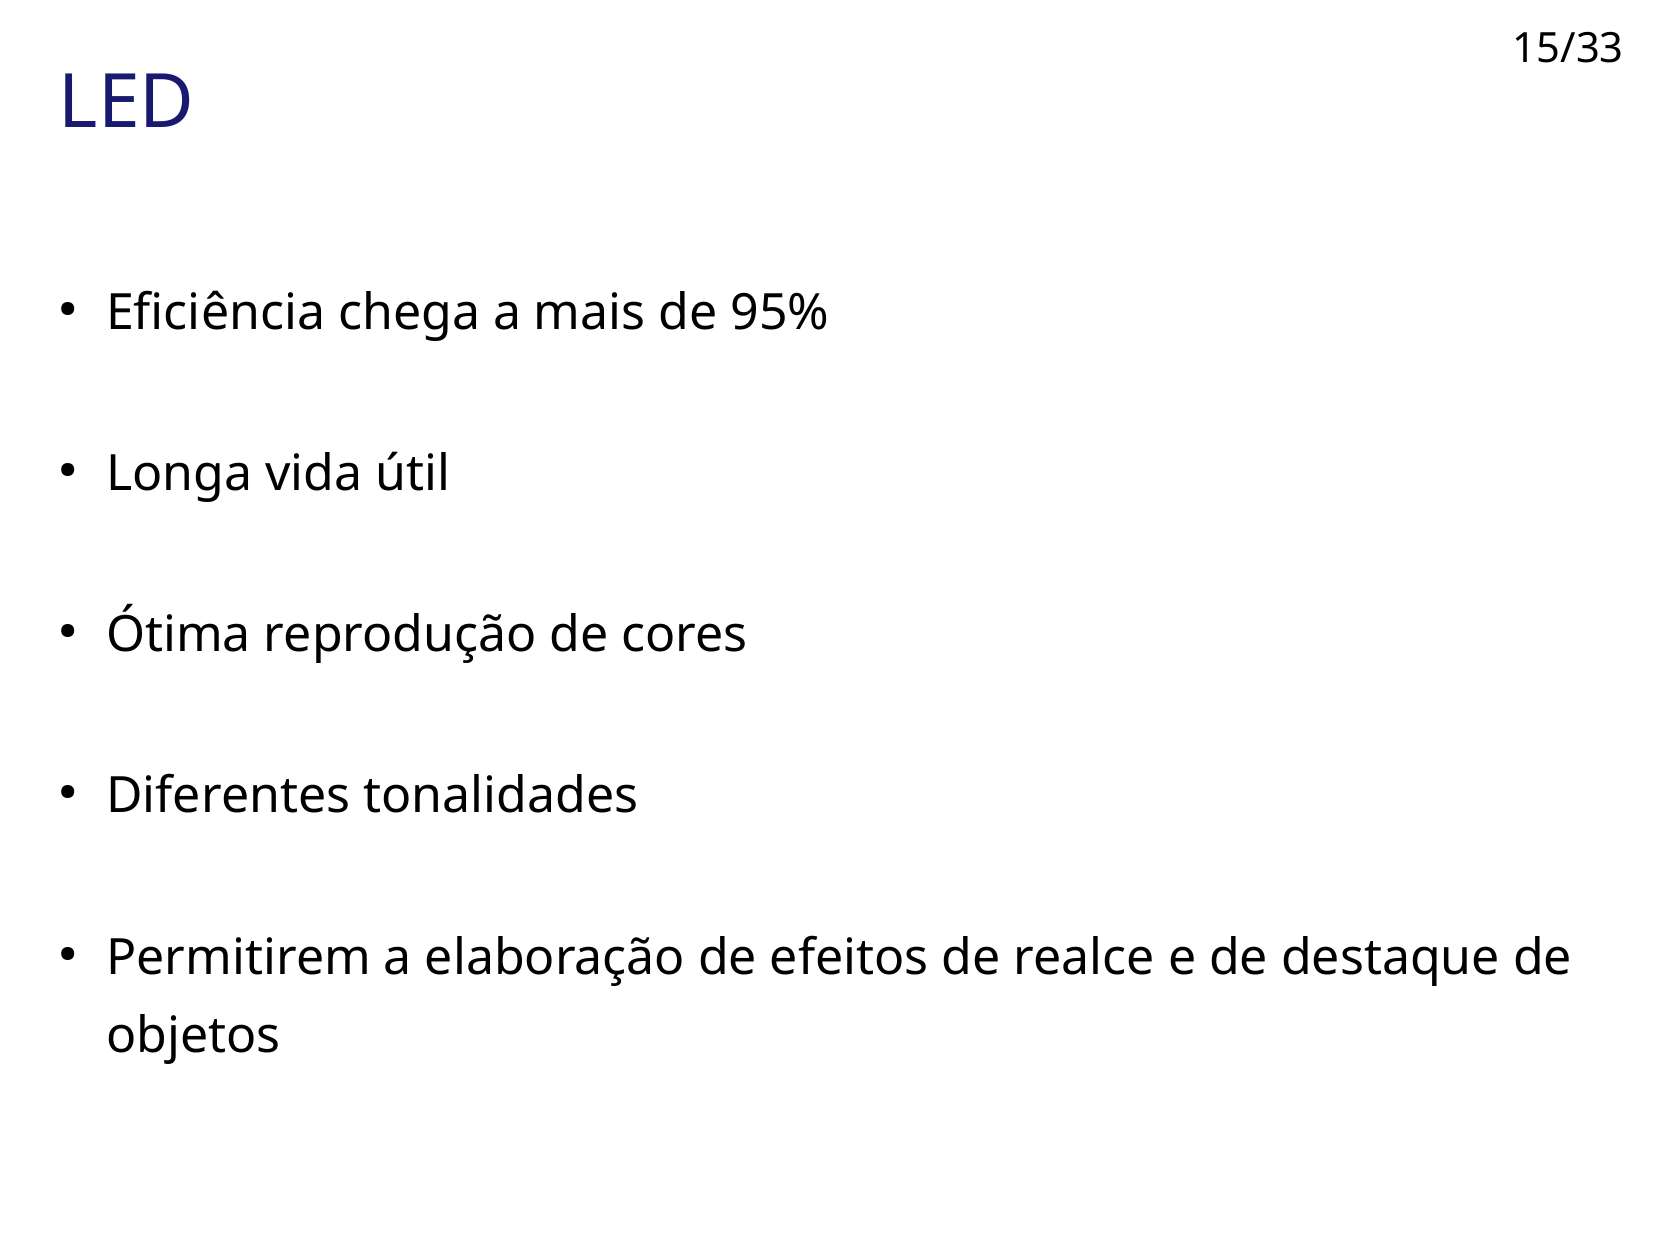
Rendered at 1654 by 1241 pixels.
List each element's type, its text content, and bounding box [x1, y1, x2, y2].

list Eficiência chega a mais de 95% Longa vida útil Ótima reprodução de cores Diferentes tonalidades Permitirem a elaboração de efeitos de realce e de destaque de objetos [59, 265, 1625, 1211]
title LED [59, 47, 1625, 166]
